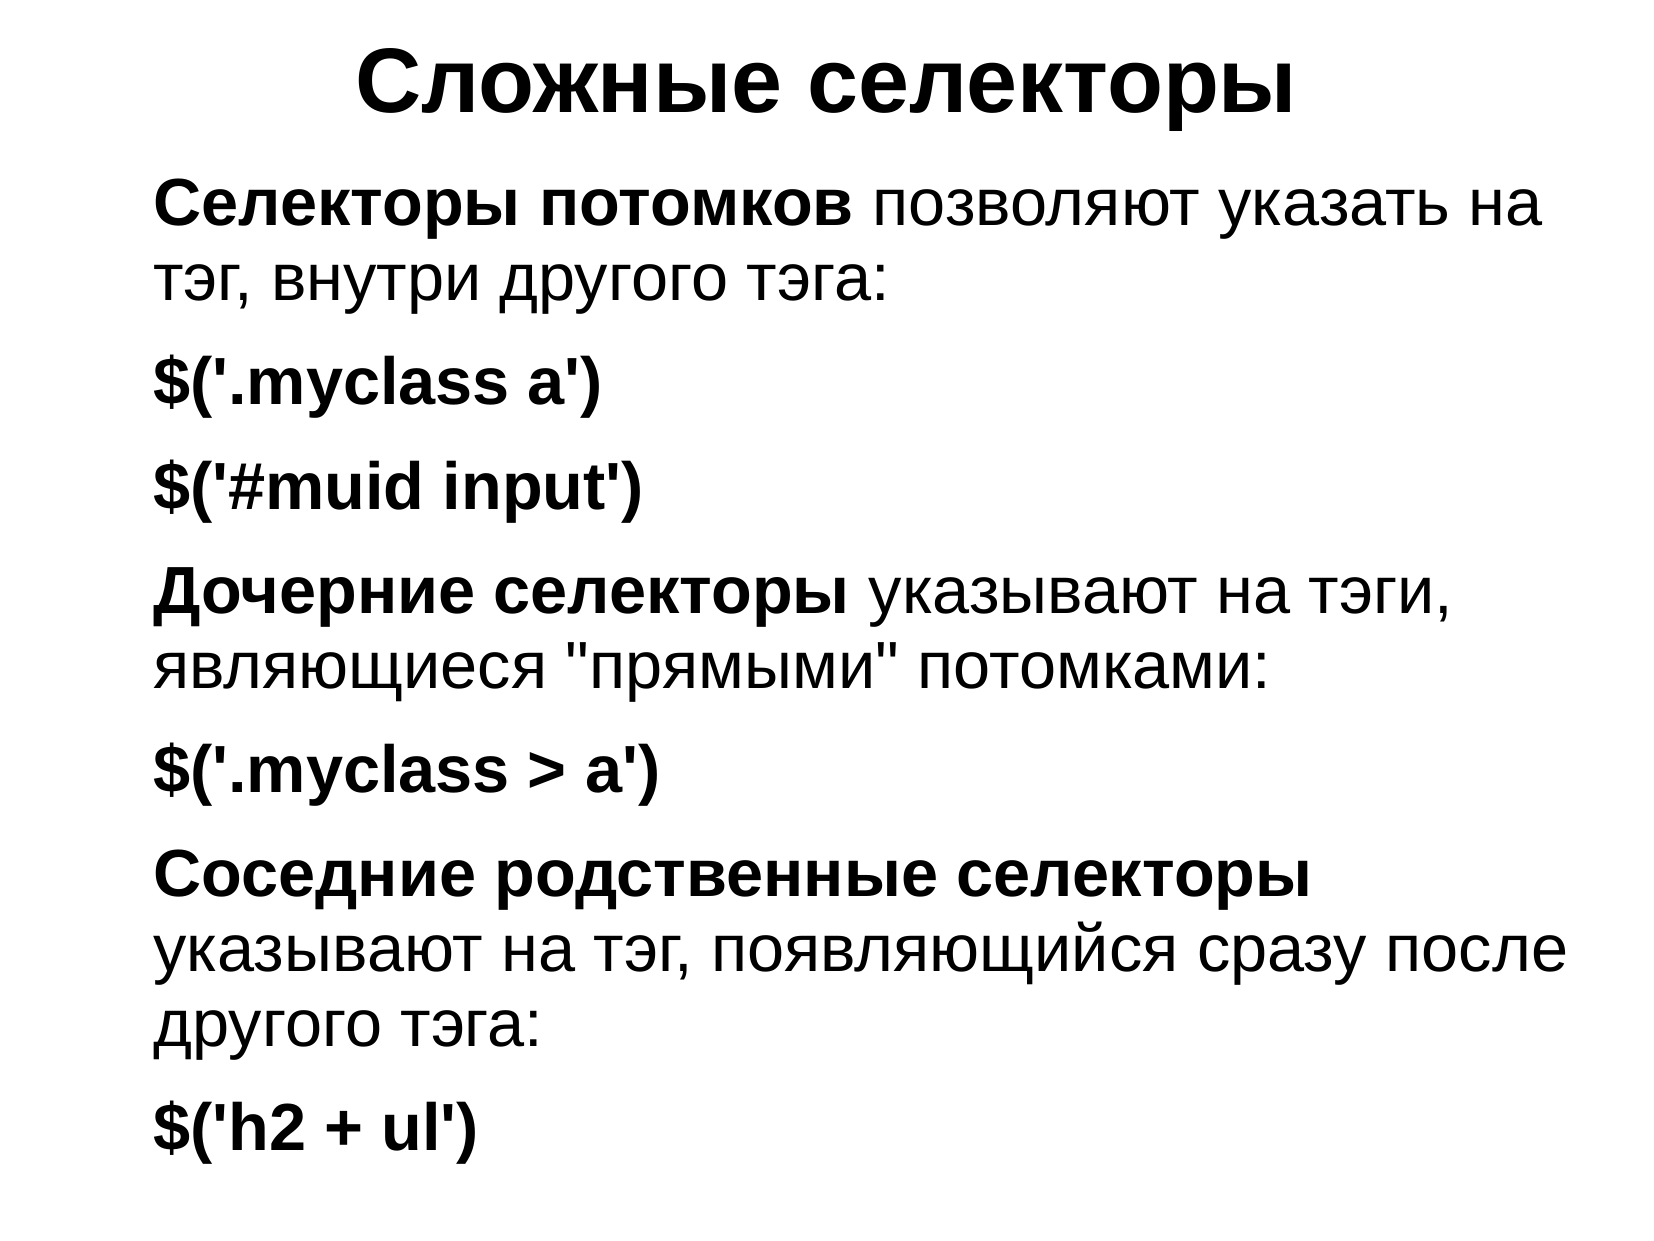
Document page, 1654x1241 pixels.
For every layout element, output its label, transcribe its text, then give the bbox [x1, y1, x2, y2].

title Сложные селекторы [82, 29, 1571, 133]
list Селекторы потомков позволяют указать на тэг, внутри другого тэга: $('.myclass a') $('#muid input') Дочерние селекторы указывают на тэги, являющиеся "прямыми" потомками: $('.myclass > a') Соседние родственные селекторы указывают на тэг, появляющийся сразу после другого тэга: $('h2 + ul') [82, 165, 1571, 1165]
